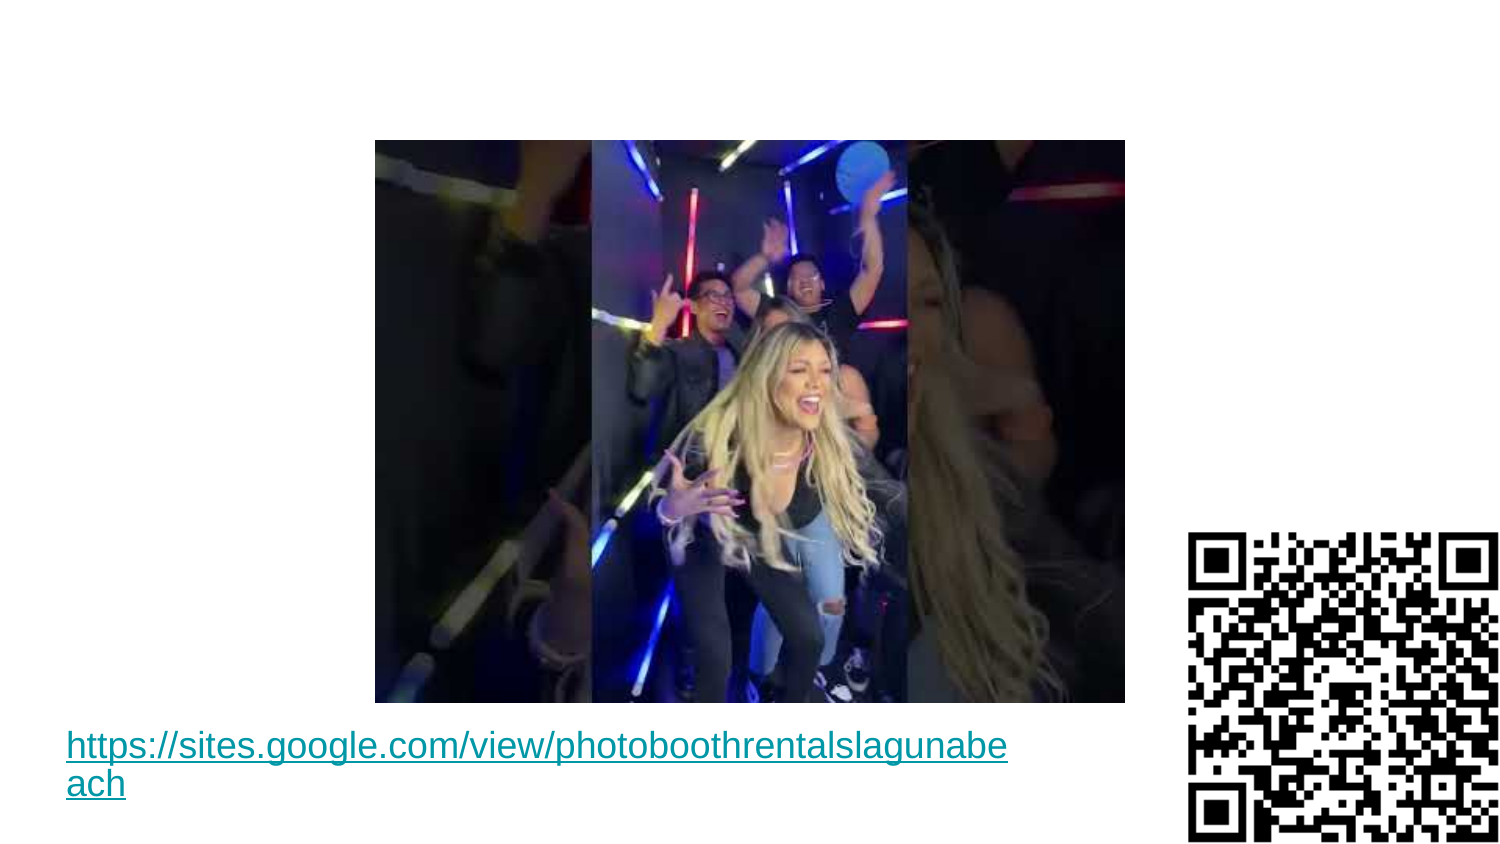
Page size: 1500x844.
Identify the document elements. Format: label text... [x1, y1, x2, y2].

list https://sites.google.com/view/photoboothrentalslagunabeach [51, 694, 1036, 794]
picture [1187, 531, 1500, 844]
picture [375, 140, 1125, 704]
